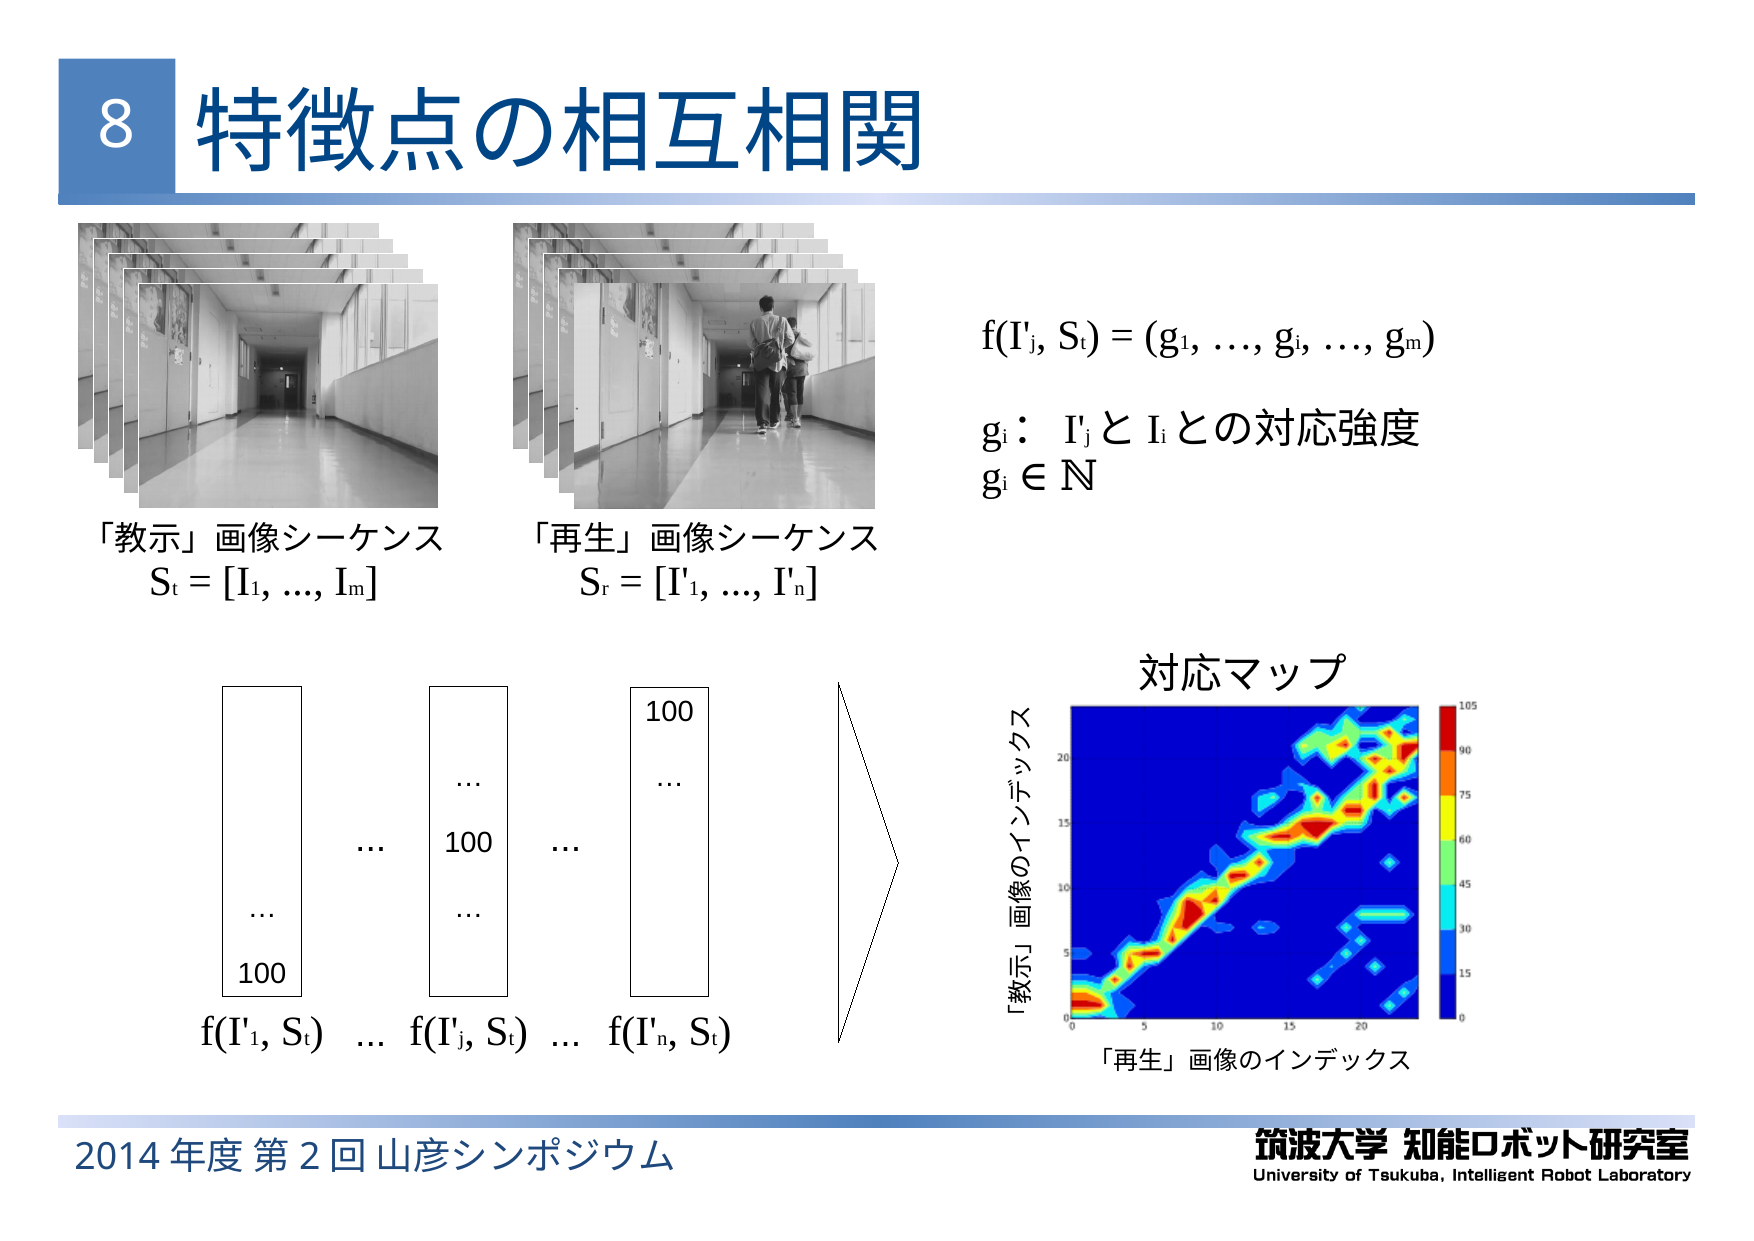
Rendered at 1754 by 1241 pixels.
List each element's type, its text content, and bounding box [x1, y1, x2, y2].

text_box ... [535, 1004, 597, 1062]
text_box 「教示」画像のインデックス [991, 690, 1051, 1045]
title 特徴点の相互相関 [193, 61, 1651, 205]
text_box 100 … [630, 687, 709, 997]
picture [1252, 1127, 1691, 1182]
text_box … 100 … [429, 686, 508, 997]
text_box f(I'j, St) [394, 1000, 544, 1063]
text_box ... [340, 1004, 402, 1062]
text_box 「再生」画像シーケンス Sr = [I'1, ..., I'n] [501, 512, 897, 613]
picture [78, 223, 439, 509]
text_box ... [535, 809, 597, 867]
text_box f(I'1, St) [185, 1000, 339, 1063]
text_box ... [340, 809, 402, 867]
text_box f(I'j, St) = (g1, …, gi, …, gm) gi：I'jとIiとの対応強度 gi ∈ ℕ [966, 305, 1571, 509]
picture [1047, 691, 1516, 1043]
text_box … 100 [222, 686, 302, 997]
text_box 「再生」画像のインデックス [1073, 1043, 1429, 1091]
text_box 対応マップ [1123, 643, 1362, 706]
text_box f(I'n, St) [592, 1000, 747, 1063]
picture [513, 223, 875, 509]
text_box 「教示」画像シーケンス St = [I1, ..., Im] [66, 512, 462, 613]
